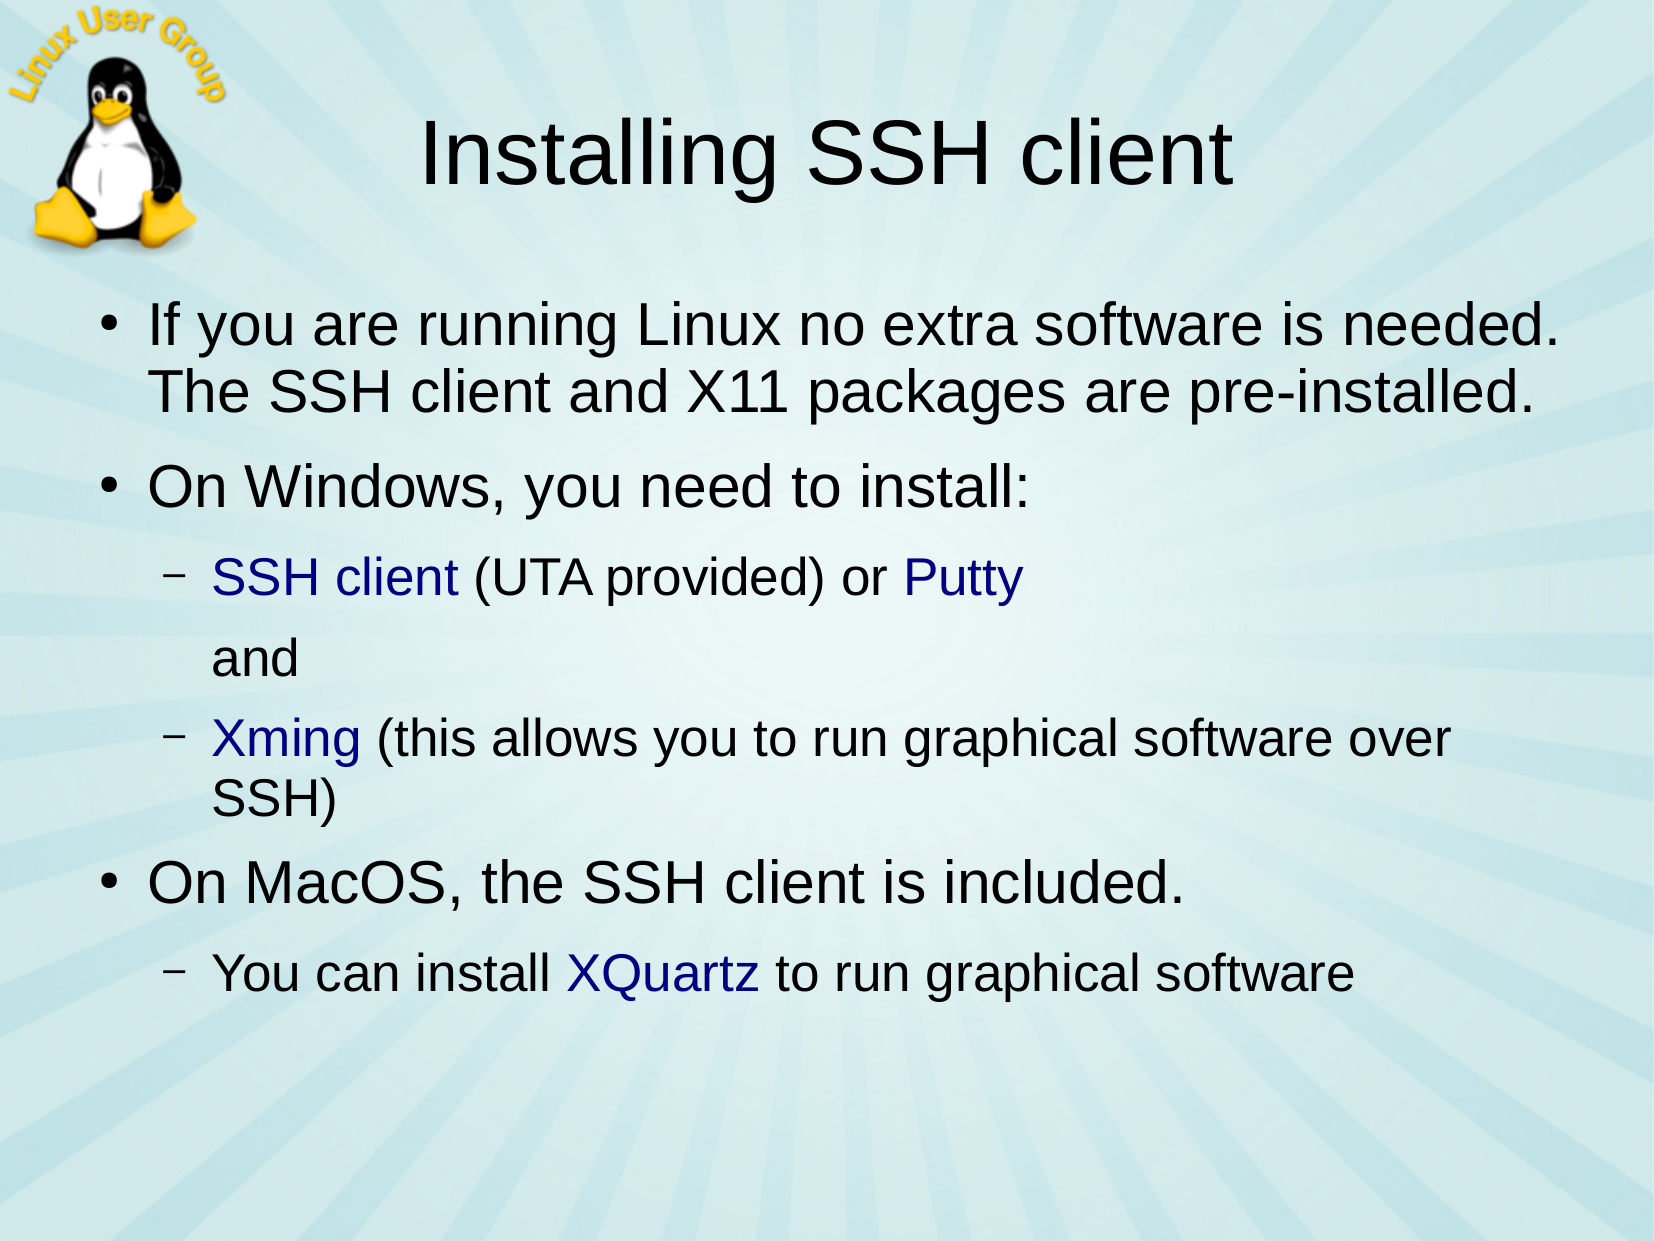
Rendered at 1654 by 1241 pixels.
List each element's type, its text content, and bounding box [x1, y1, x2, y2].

title Installing SSH client [82, 49, 1571, 257]
picture [0, 0, 1654, 1241]
list If you are running Linux no extra software is needed. The SSH client and X11 packages are pre-installed. On Windows, you need to install: SSH client (UTA provided) or Putty and Xming (this allows you to run graphical software over SSH) On MacOS, the SSH client is included. You can install XQuartz to run graphical software [82, 290, 1571, 1010]
